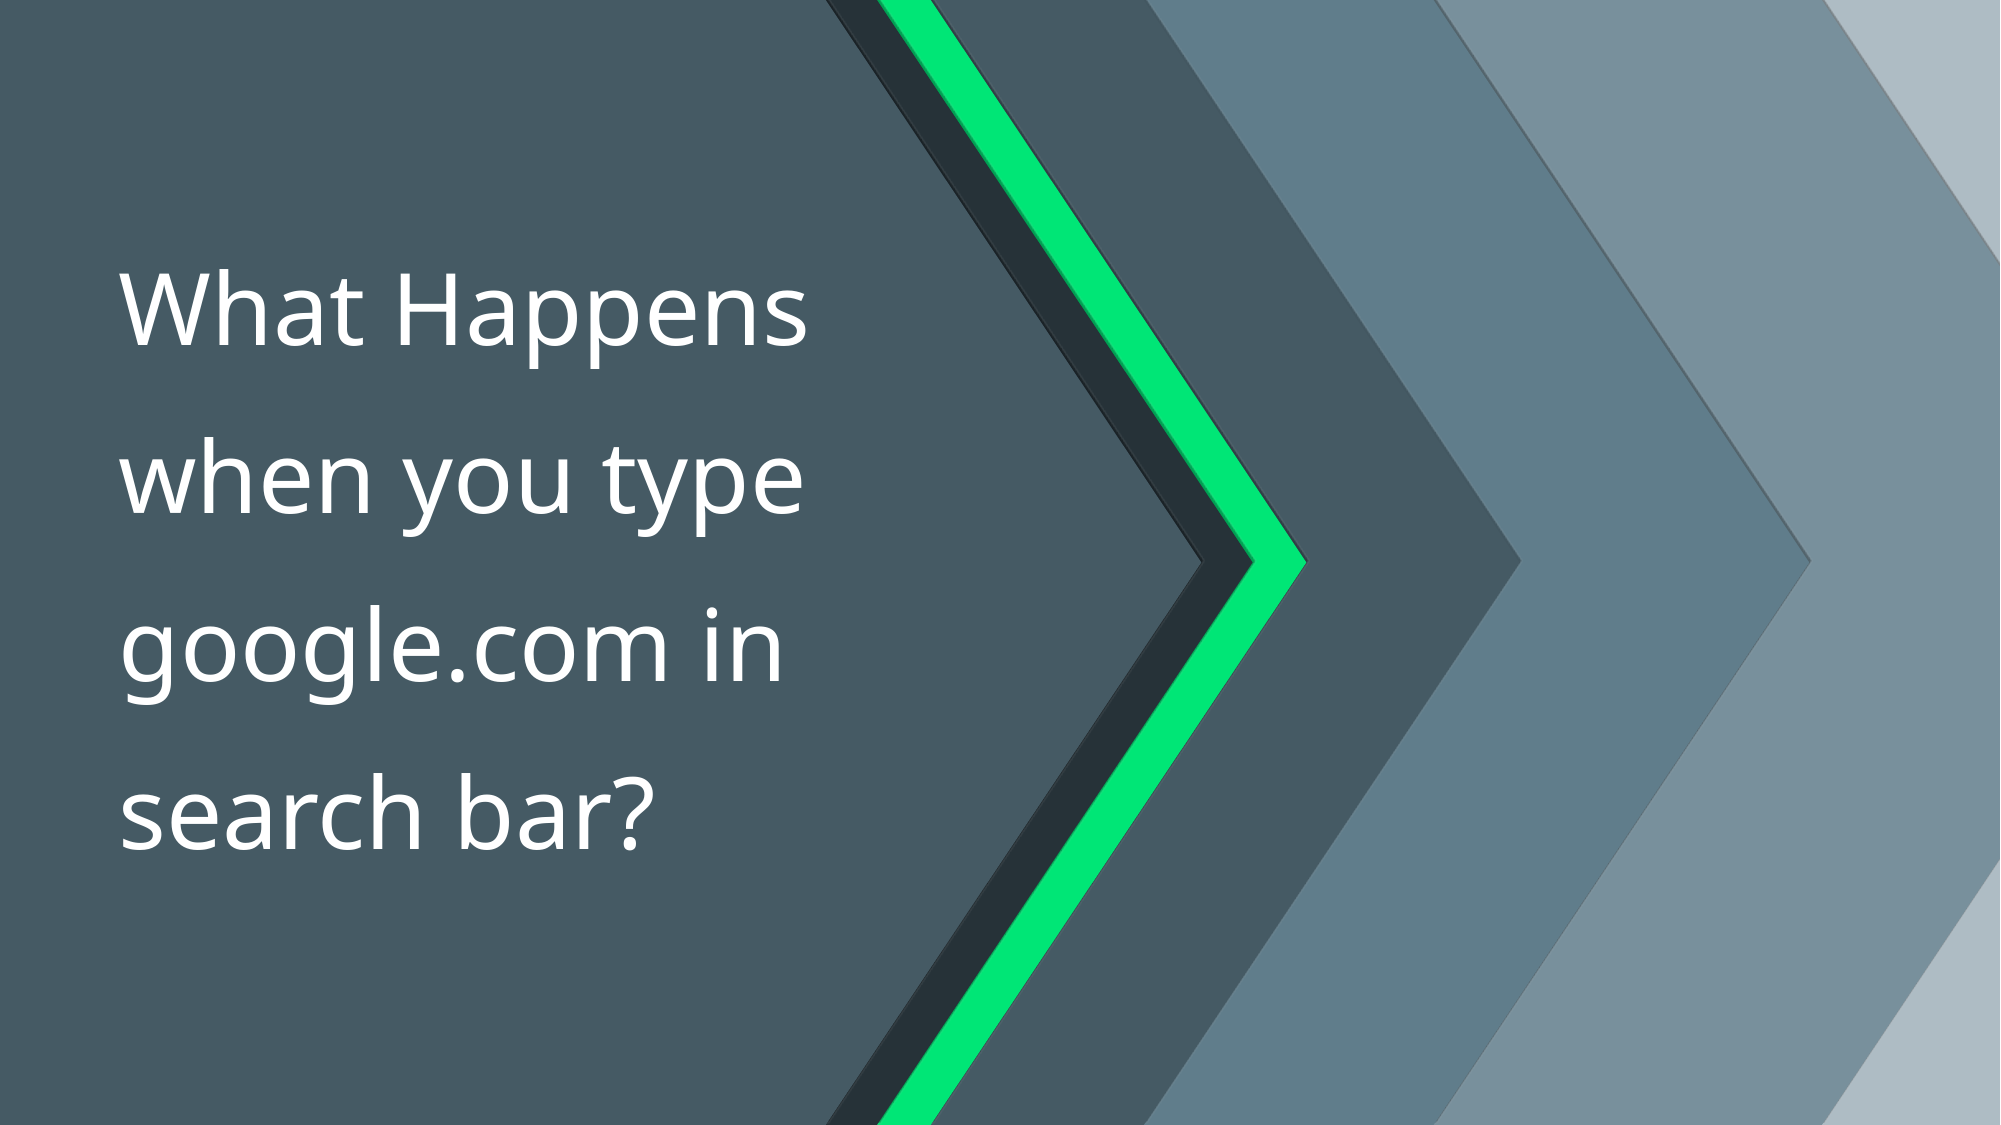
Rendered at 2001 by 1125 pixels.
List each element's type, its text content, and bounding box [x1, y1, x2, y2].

text_box What Happens when you type google.com in search bar? [104, 190, 909, 373]
text_box [0, 0, 2000, 1125]
